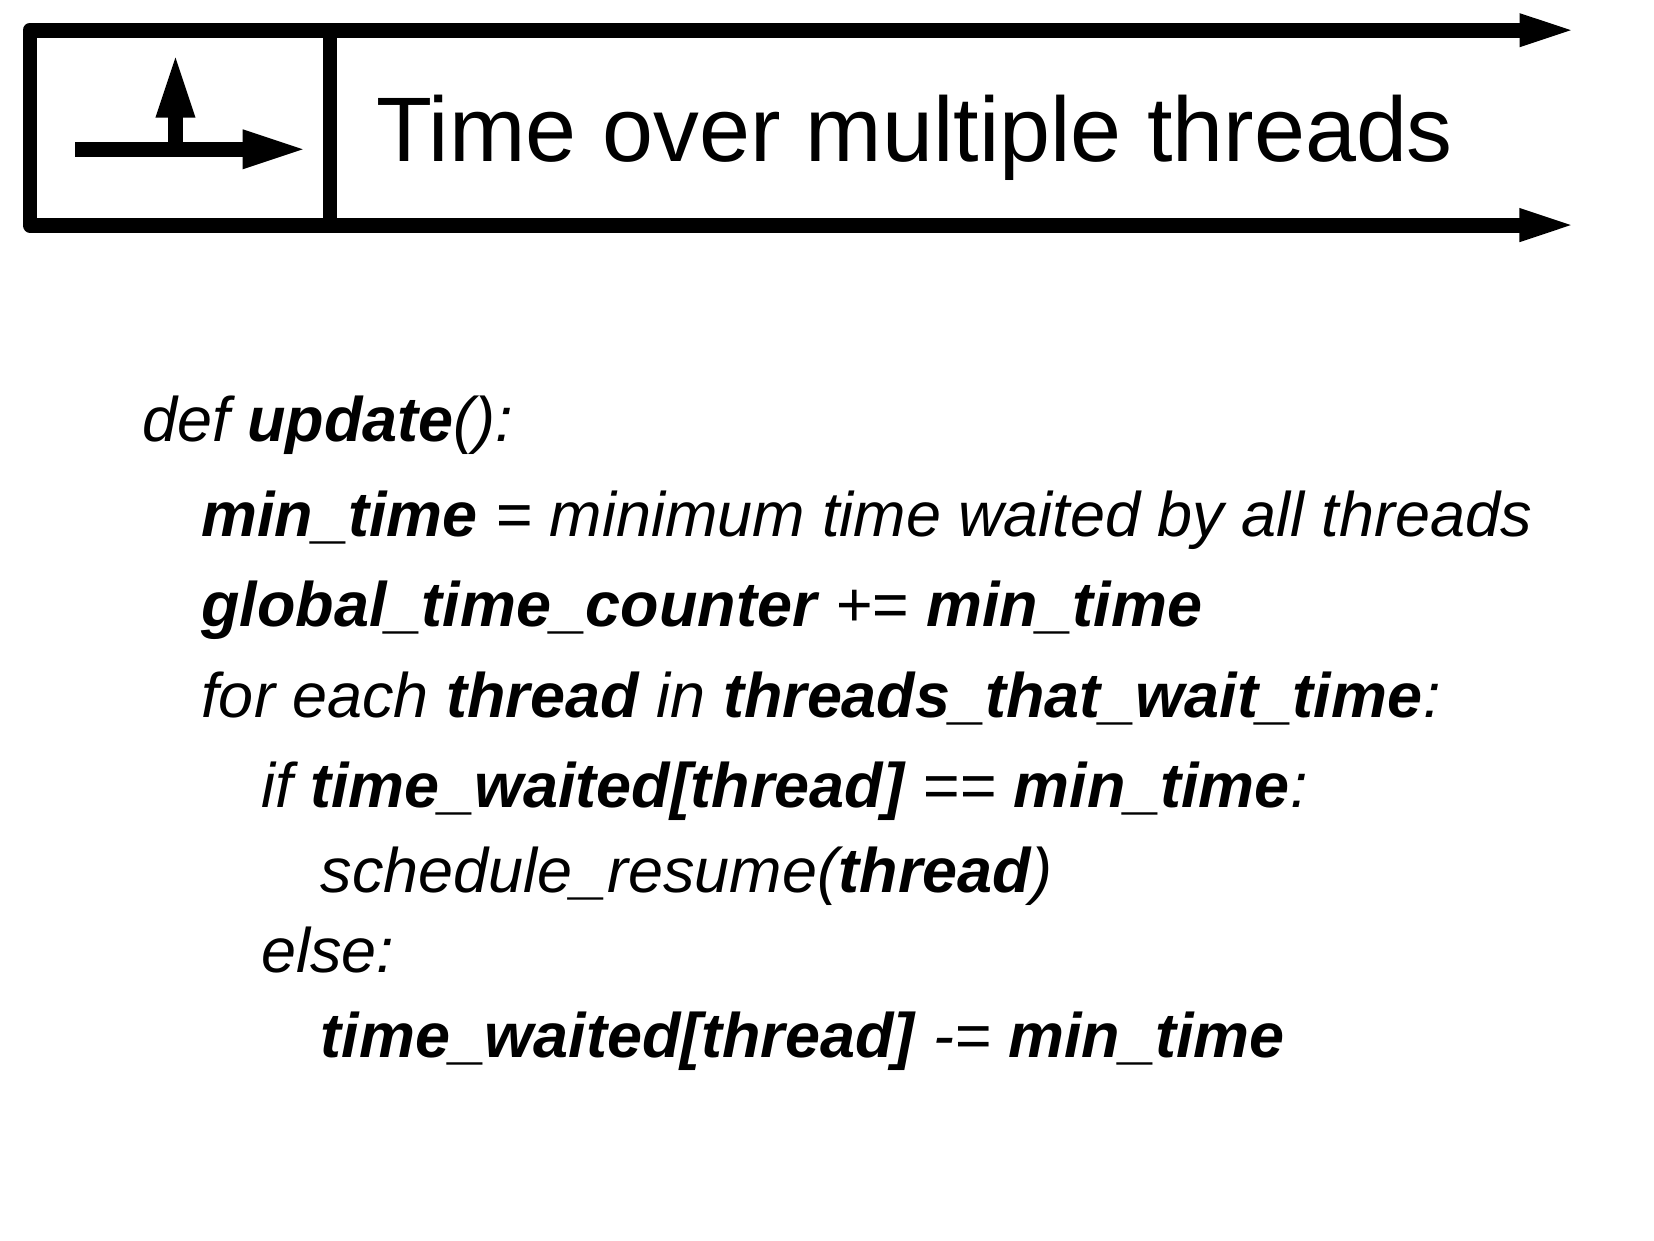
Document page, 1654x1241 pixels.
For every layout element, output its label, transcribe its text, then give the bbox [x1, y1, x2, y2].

title Time over multiple threads [171, 38, 323, 218]
list def update(): min_time = minimum time waited by all threads global_time_counter += min_time for each thread in threads_that_wait_time: if time_waited[thread] == min_time: schedule_resume(thread) else: time_waited[thread] -= min_time [82, 384, 1538, 1100]
title Time over multiple threads [337, 25, 1654, 233]
